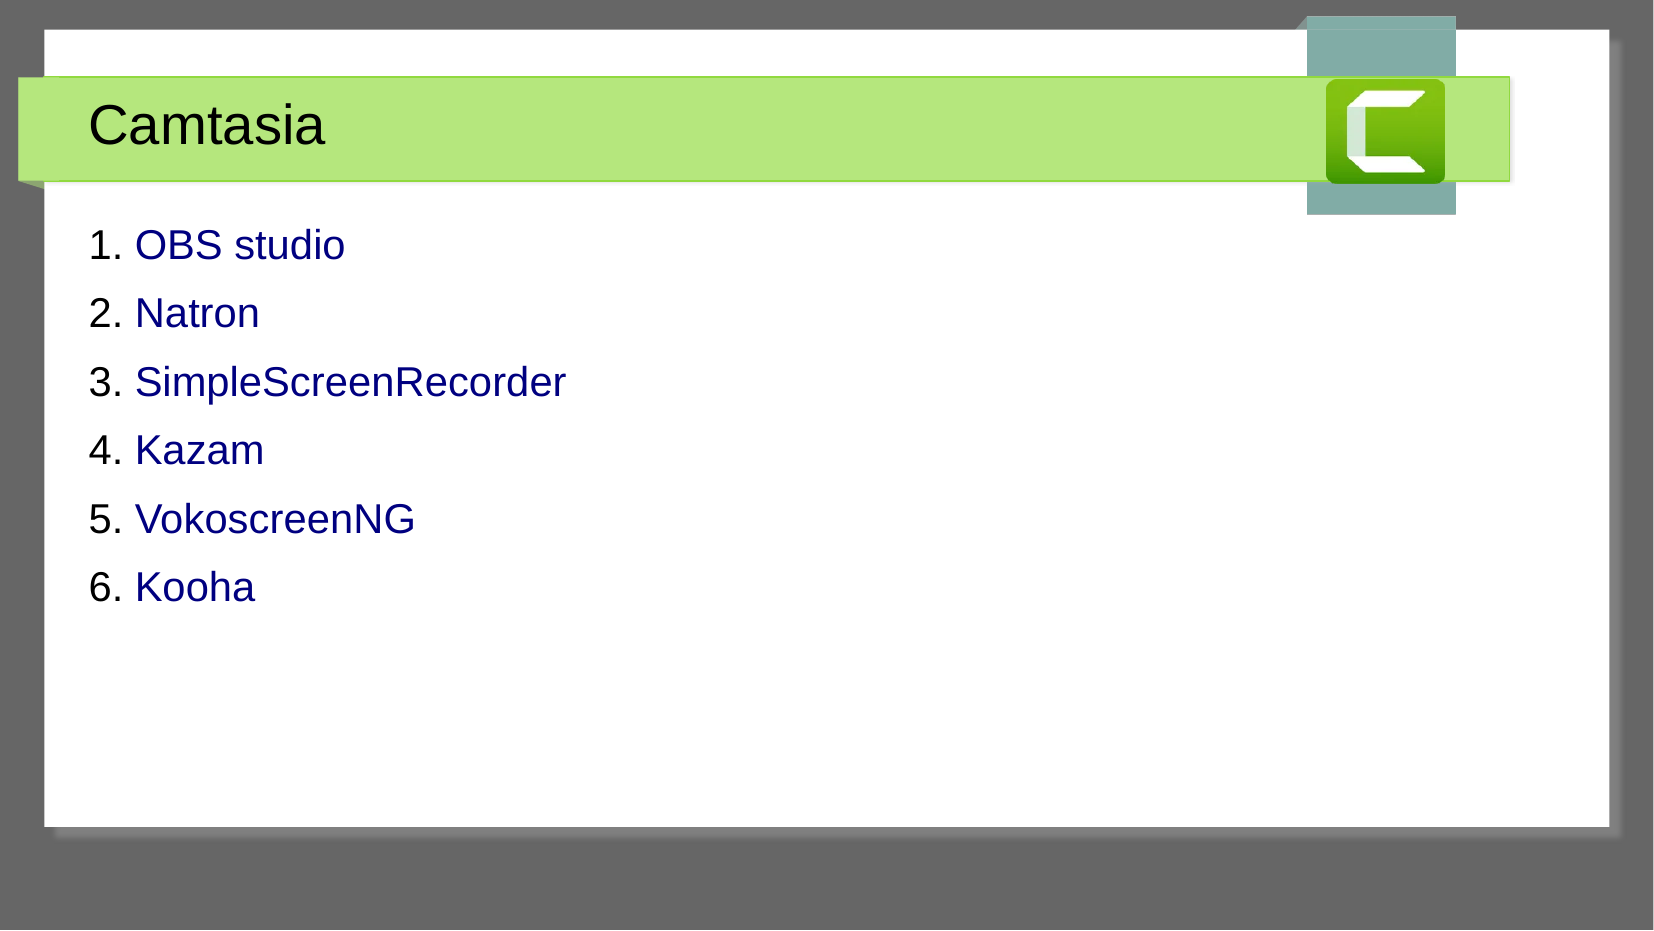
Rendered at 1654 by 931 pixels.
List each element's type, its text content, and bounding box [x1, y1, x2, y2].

picture [1326, 79, 1445, 184]
title Camtasia [88, 73, 1506, 178]
list 1. OBS studio 2. Natron 3. SimpleScreenRecorder 4. Kazam 5. VokoscreenNG 6. Kooha [88, 221, 1565, 813]
